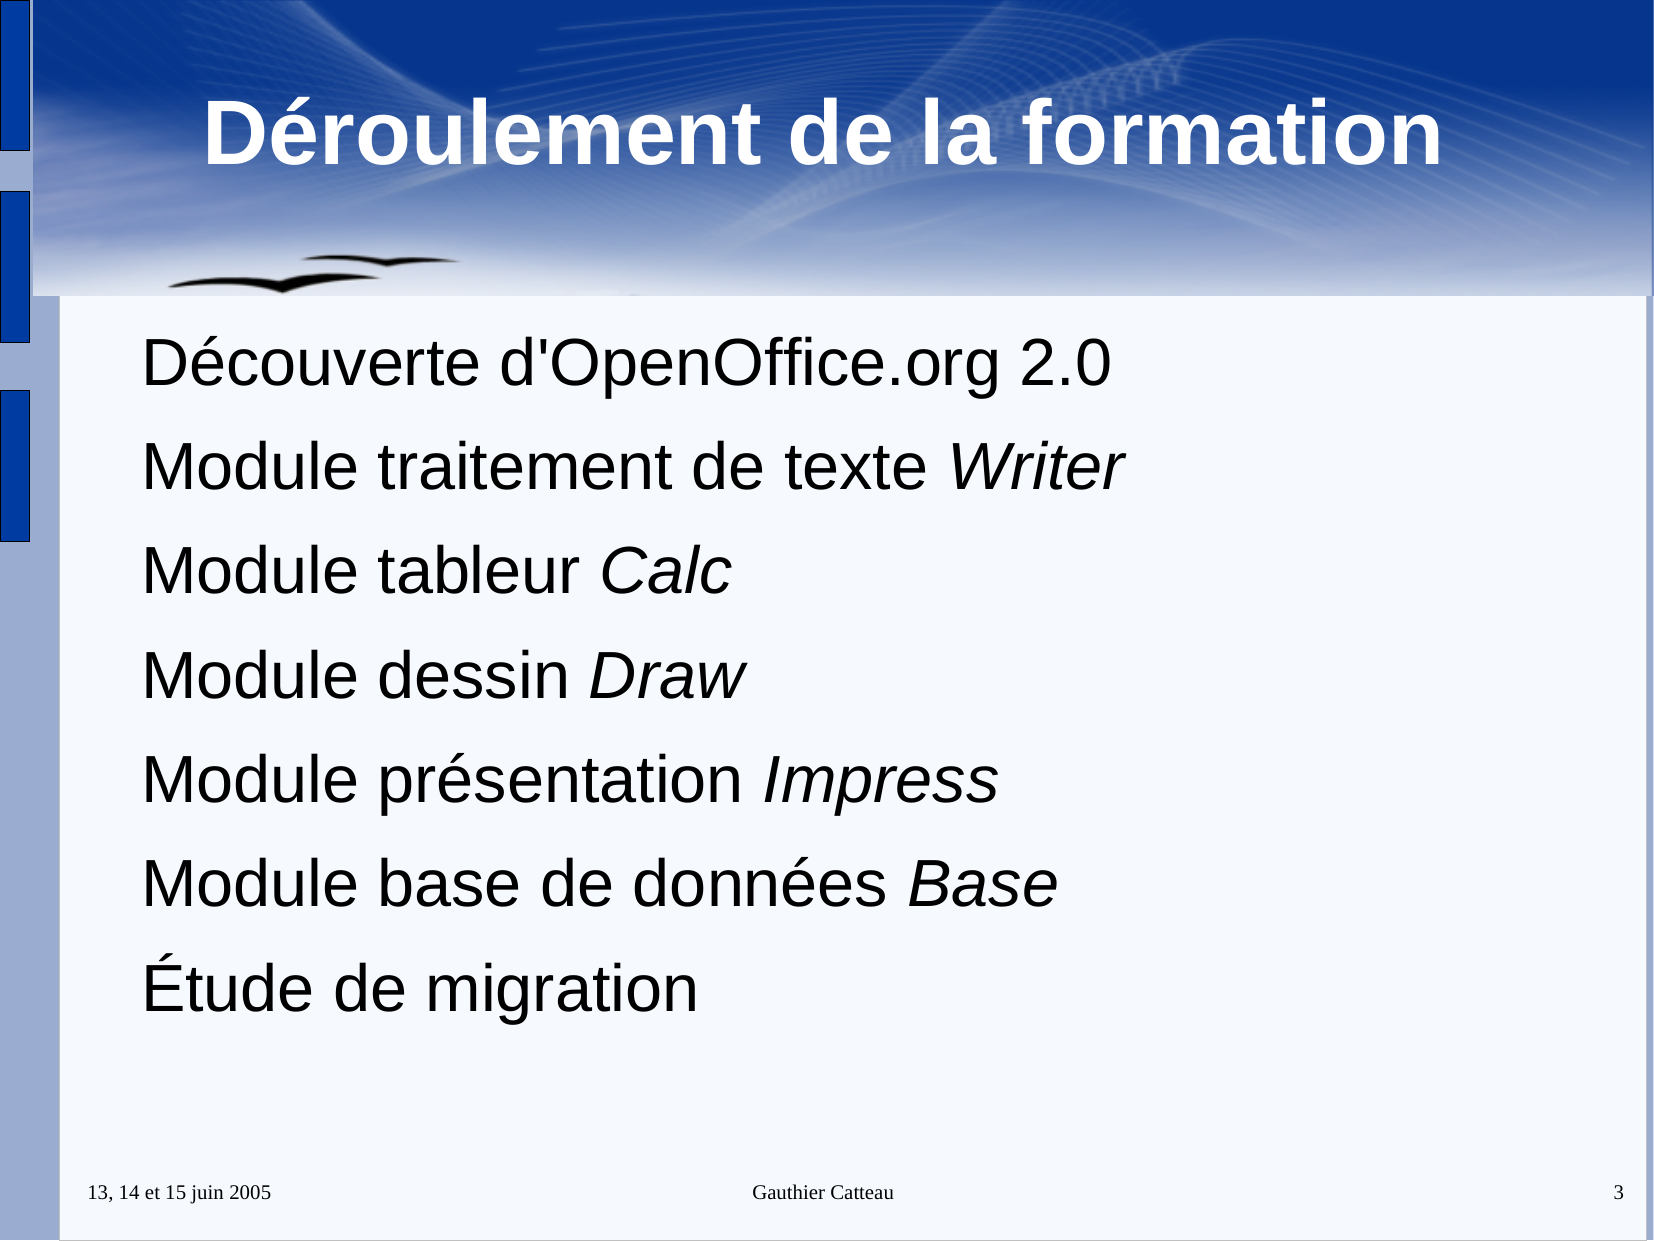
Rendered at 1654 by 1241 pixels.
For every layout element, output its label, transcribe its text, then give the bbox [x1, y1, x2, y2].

title Déroulement de la formation [118, 29, 1531, 237]
picture [33, 0, 1654, 296]
list Découverte d'OpenOffice.org 2.0 Module traitement de texte Writer Module tableur Calc Module dessin Draw Module présentation Impress Module base de données Base Étude de migration [123, 324, 1536, 1026]
